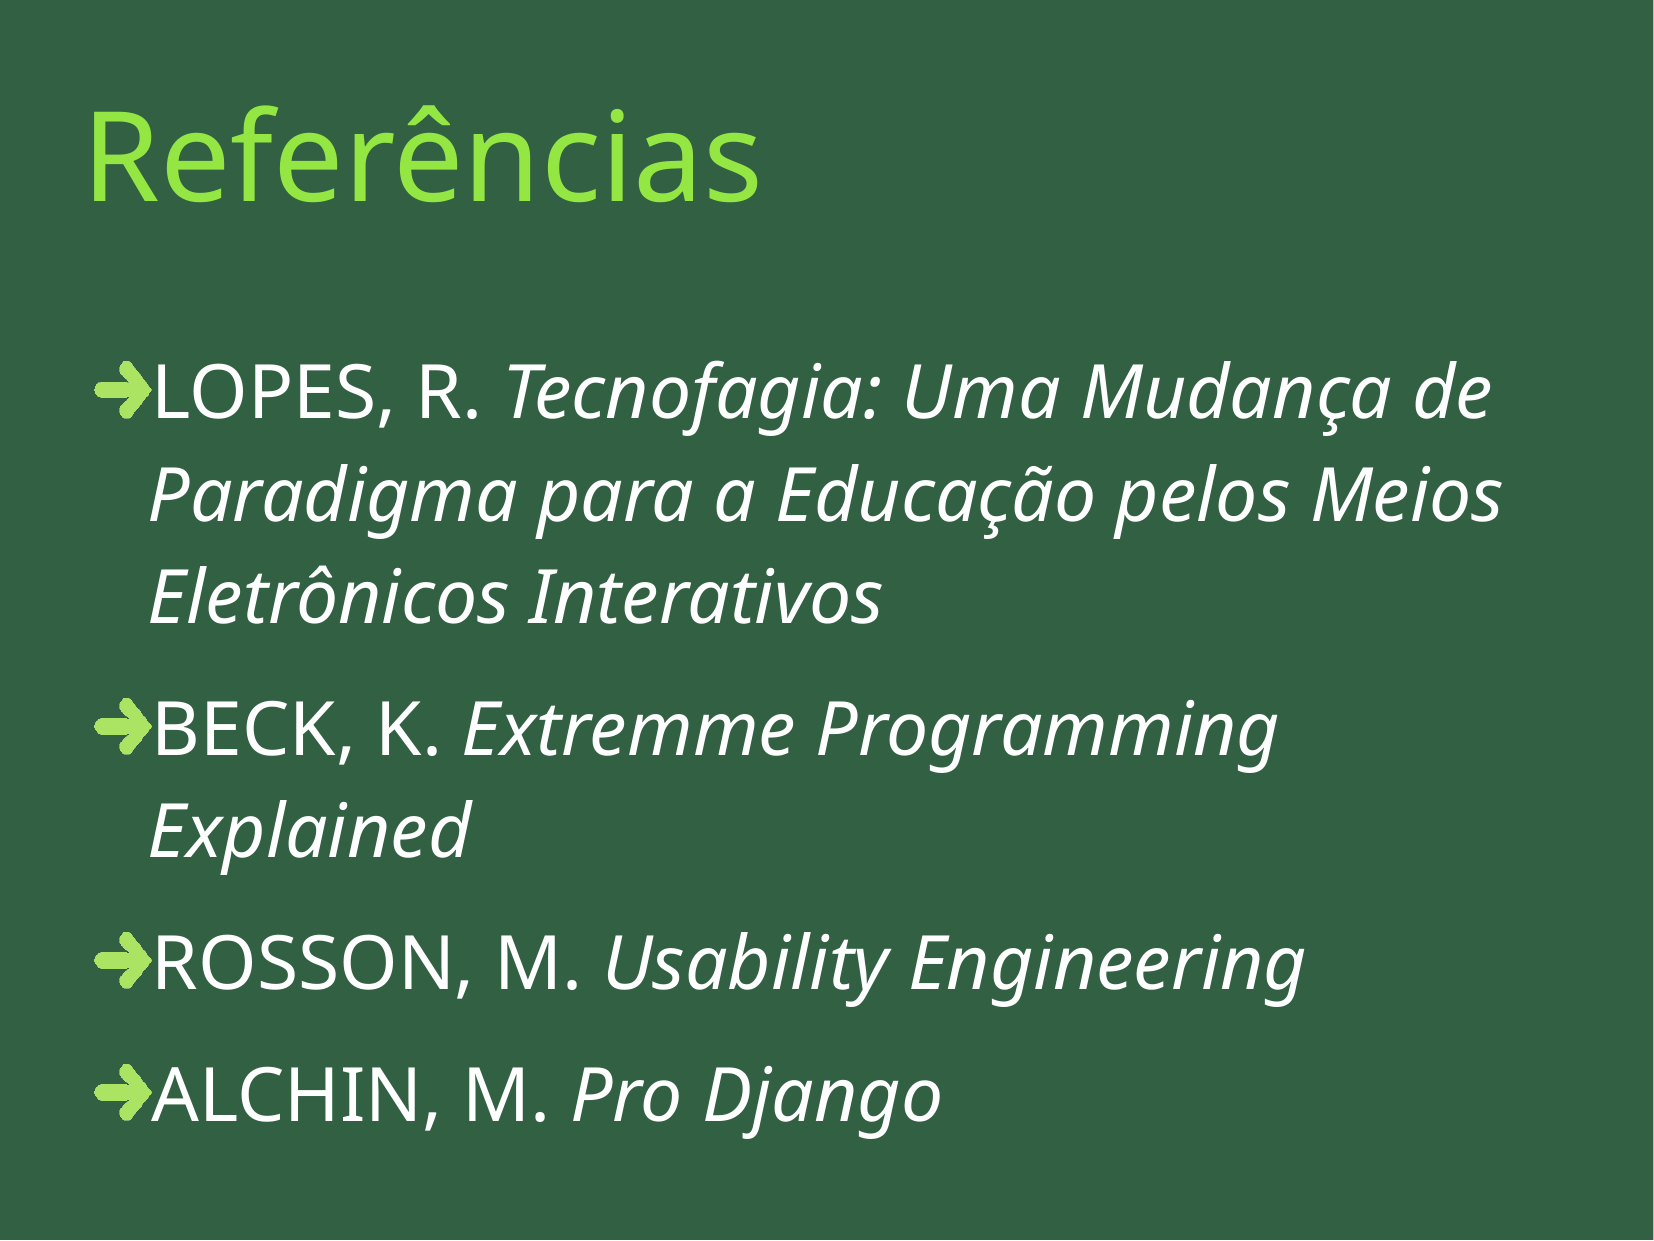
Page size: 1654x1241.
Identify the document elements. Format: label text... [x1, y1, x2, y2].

picture [94, 1063, 152, 1121]
title Referências [82, 49, 1571, 257]
list LOPES, R. Tecnofagia: Uma Mudança de Paradigma para a Educação pelos Meios Eletrônicos Interativos BECK, K. Extremme Programming Explained ROSSON, M. Usability Engineering ALCHIN, M. Pro Django [76, 338, 1566, 1039]
